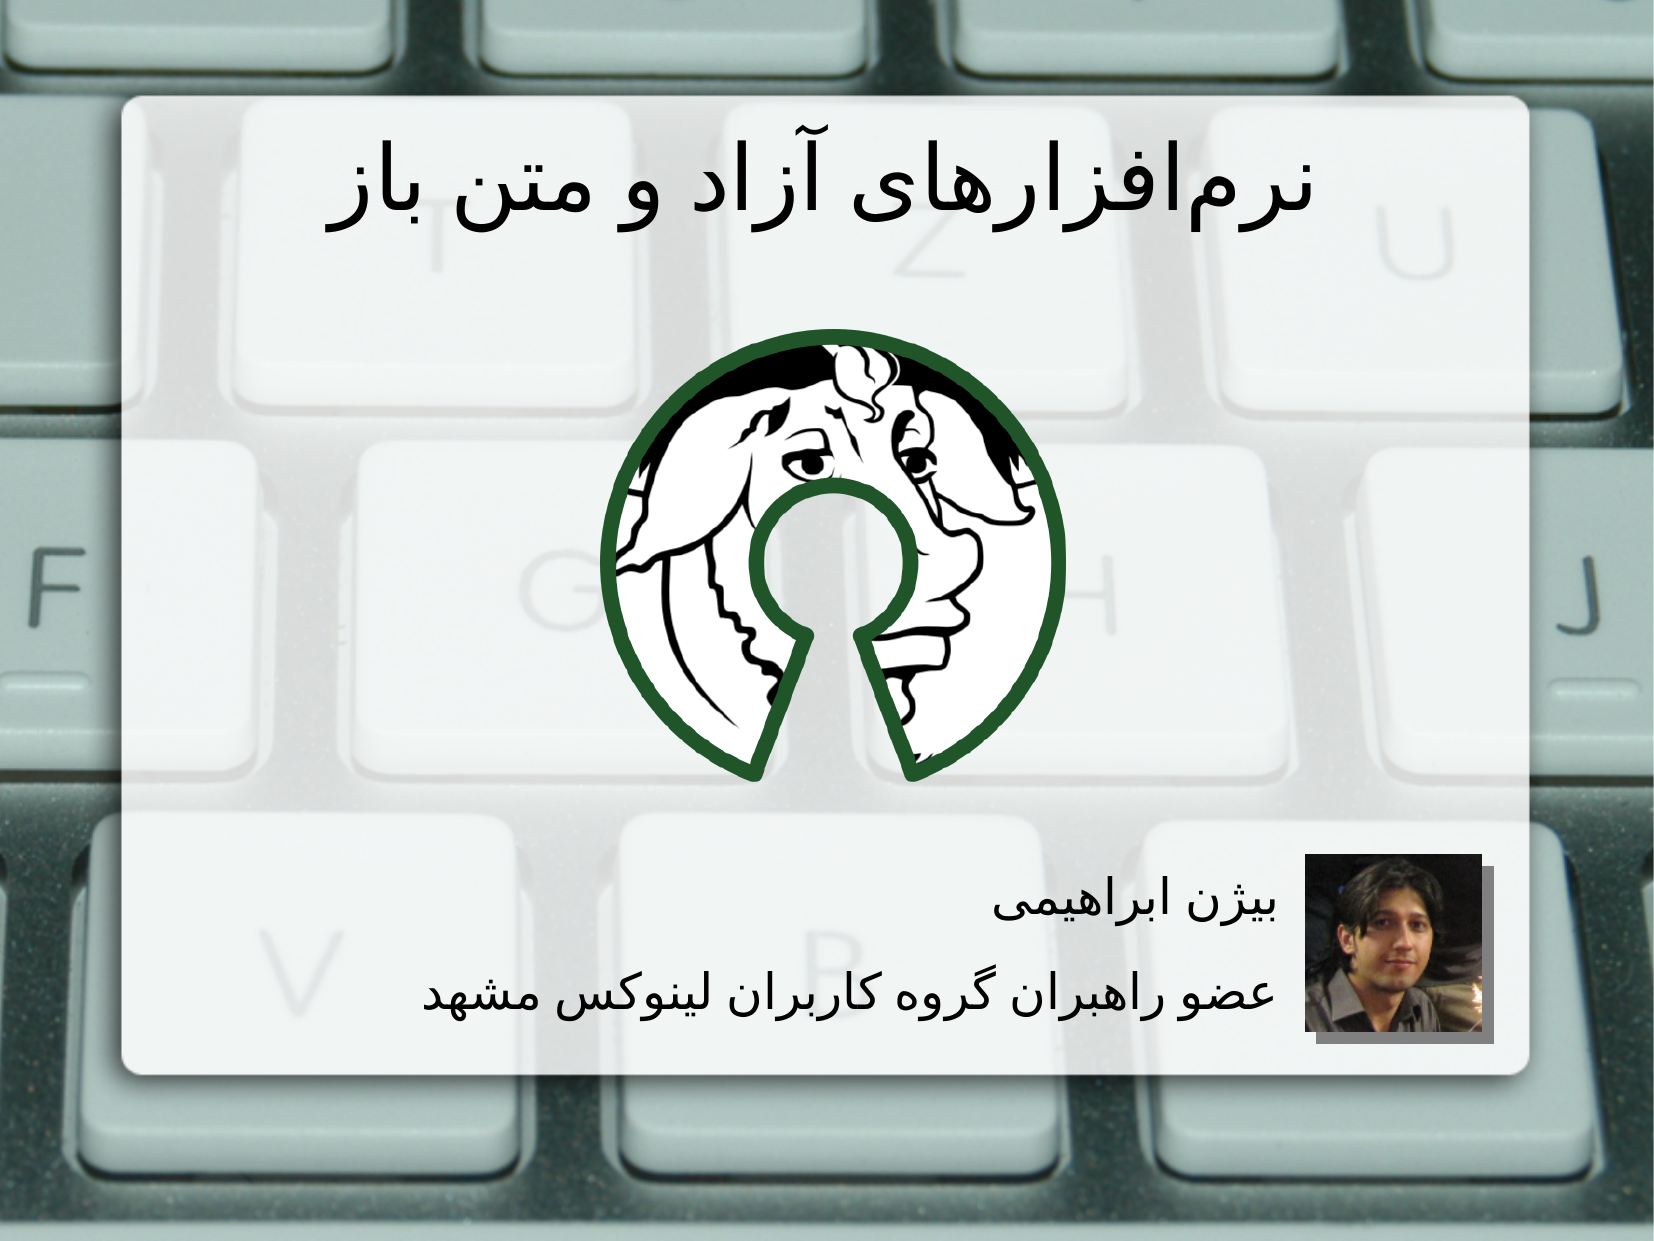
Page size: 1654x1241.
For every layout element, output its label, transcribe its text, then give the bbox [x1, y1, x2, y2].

list بیژن ابراهیمی عضو راهبران گروه کاربران لینوکس مشهد [225, 870, 1351, 1199]
title نرم‌افزارهای آزاد و متن باز [120, 105, 1531, 272]
picture [0, 0, 1654, 1241]
